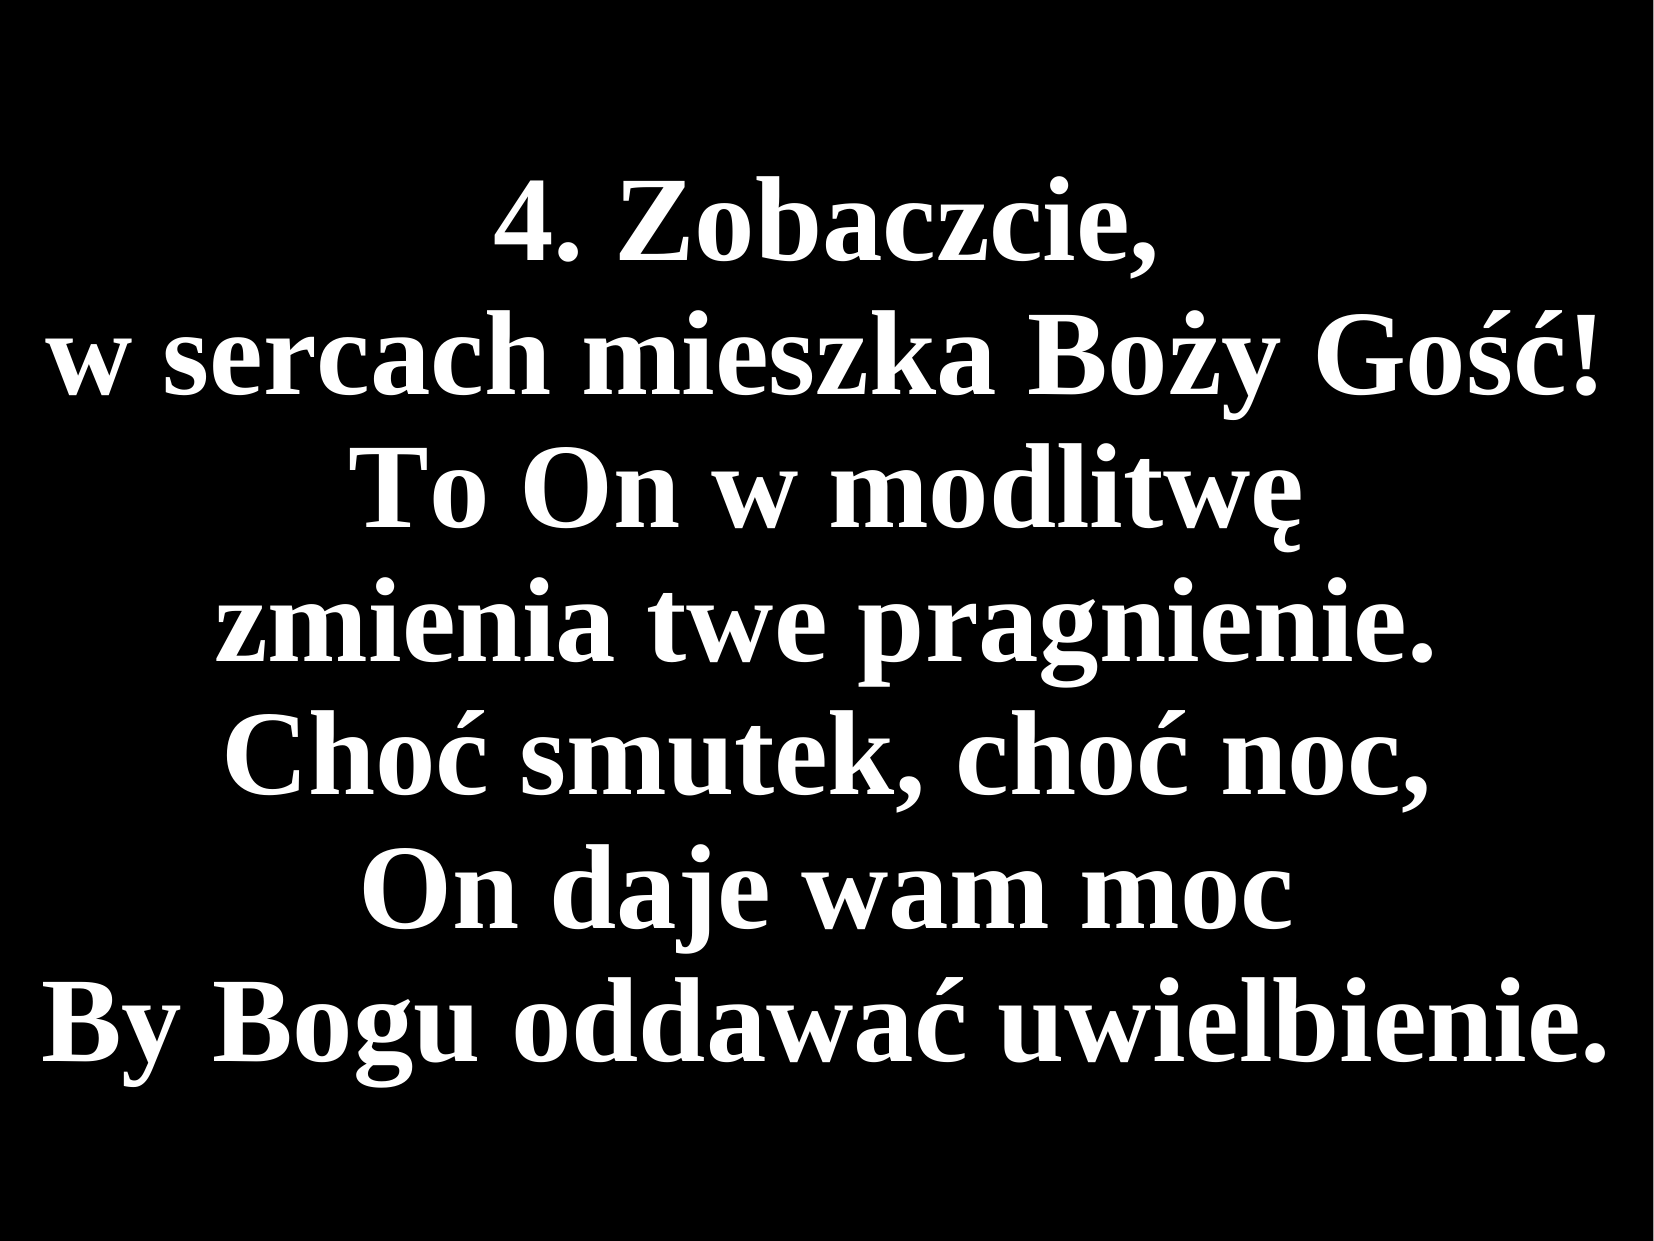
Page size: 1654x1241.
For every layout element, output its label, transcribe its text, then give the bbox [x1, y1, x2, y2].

title 4. Zobaczcie, w sercach mieszka Boży Gość! To On w modlitwę zmienia twe pragnienie. Choć smutek, choć noc, On daje wam moc By Bogu oddawać uwielbienie. [0, 0, 1654, 1241]
